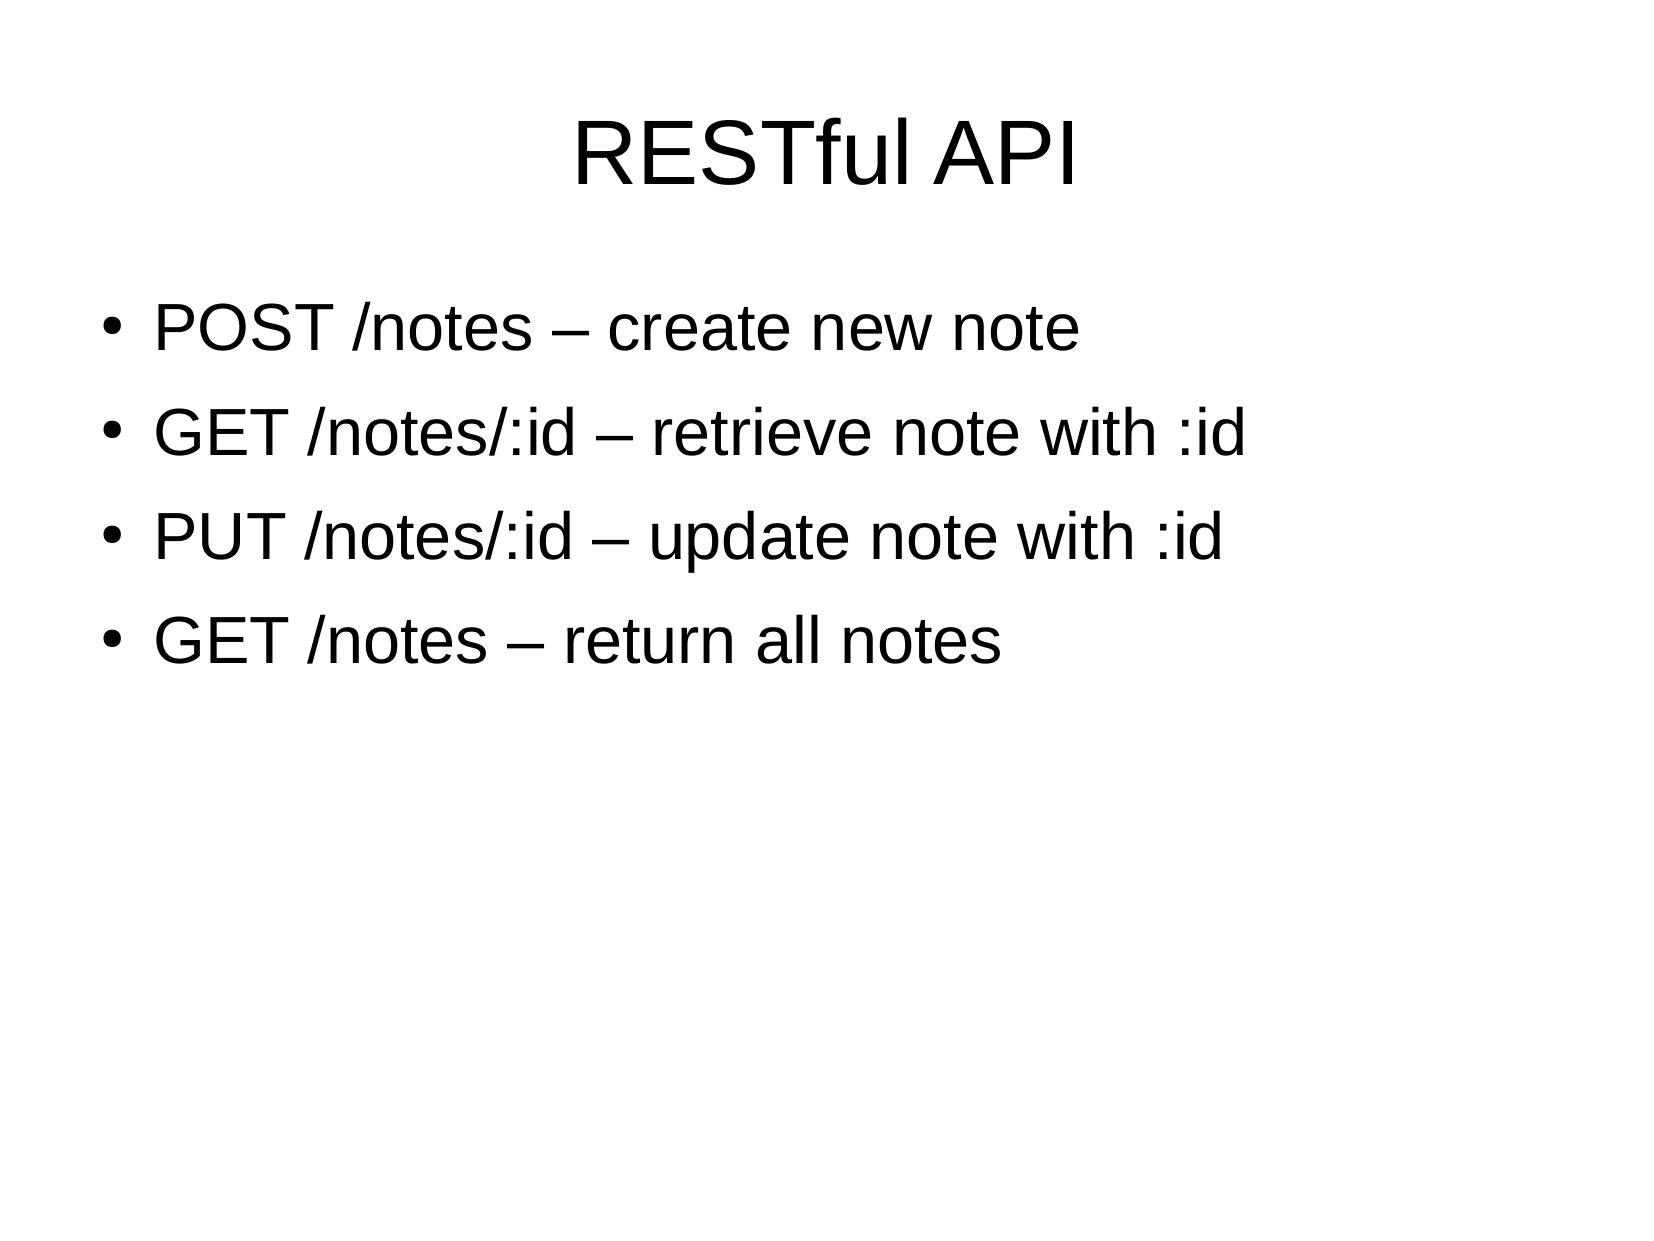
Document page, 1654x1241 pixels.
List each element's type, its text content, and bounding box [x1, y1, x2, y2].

list POST /notes – create new note GET /notes/:id – retrieve note with :id PUT /notes/:id – update note with :id GET /notes – return all notes [82, 290, 1538, 1010]
title RESTful API [82, 49, 1571, 257]
